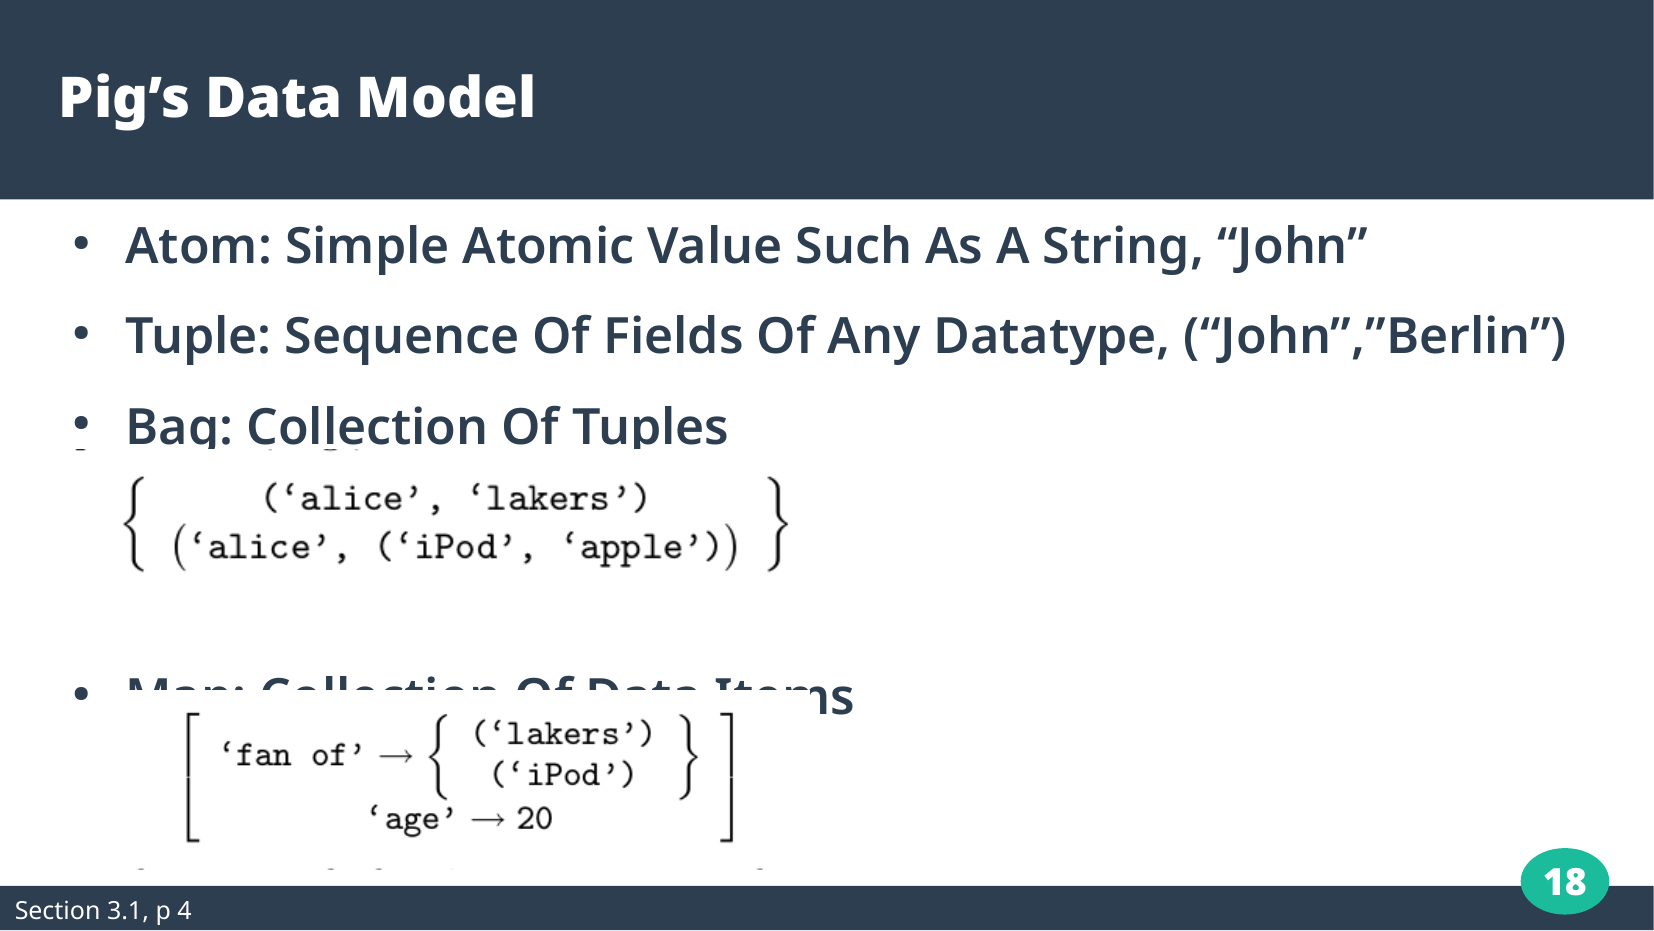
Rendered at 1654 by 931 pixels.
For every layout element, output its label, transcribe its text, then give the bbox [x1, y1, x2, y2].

text_box Section 3.1, p 4 [0, 885, 376, 930]
picture [75, 449, 860, 586]
list Atom: Simple Atomic Value Such As A String, “John” Tuple: Sequence Of Fields Of Any Datatype, (“John”,”Berlin”) Bag: Collection Of Tuples Map: Collection Of Data Items [54, 210, 1591, 831]
picture [96, 690, 811, 871]
title Pig’s Data Model [59, 37, 1595, 155]
